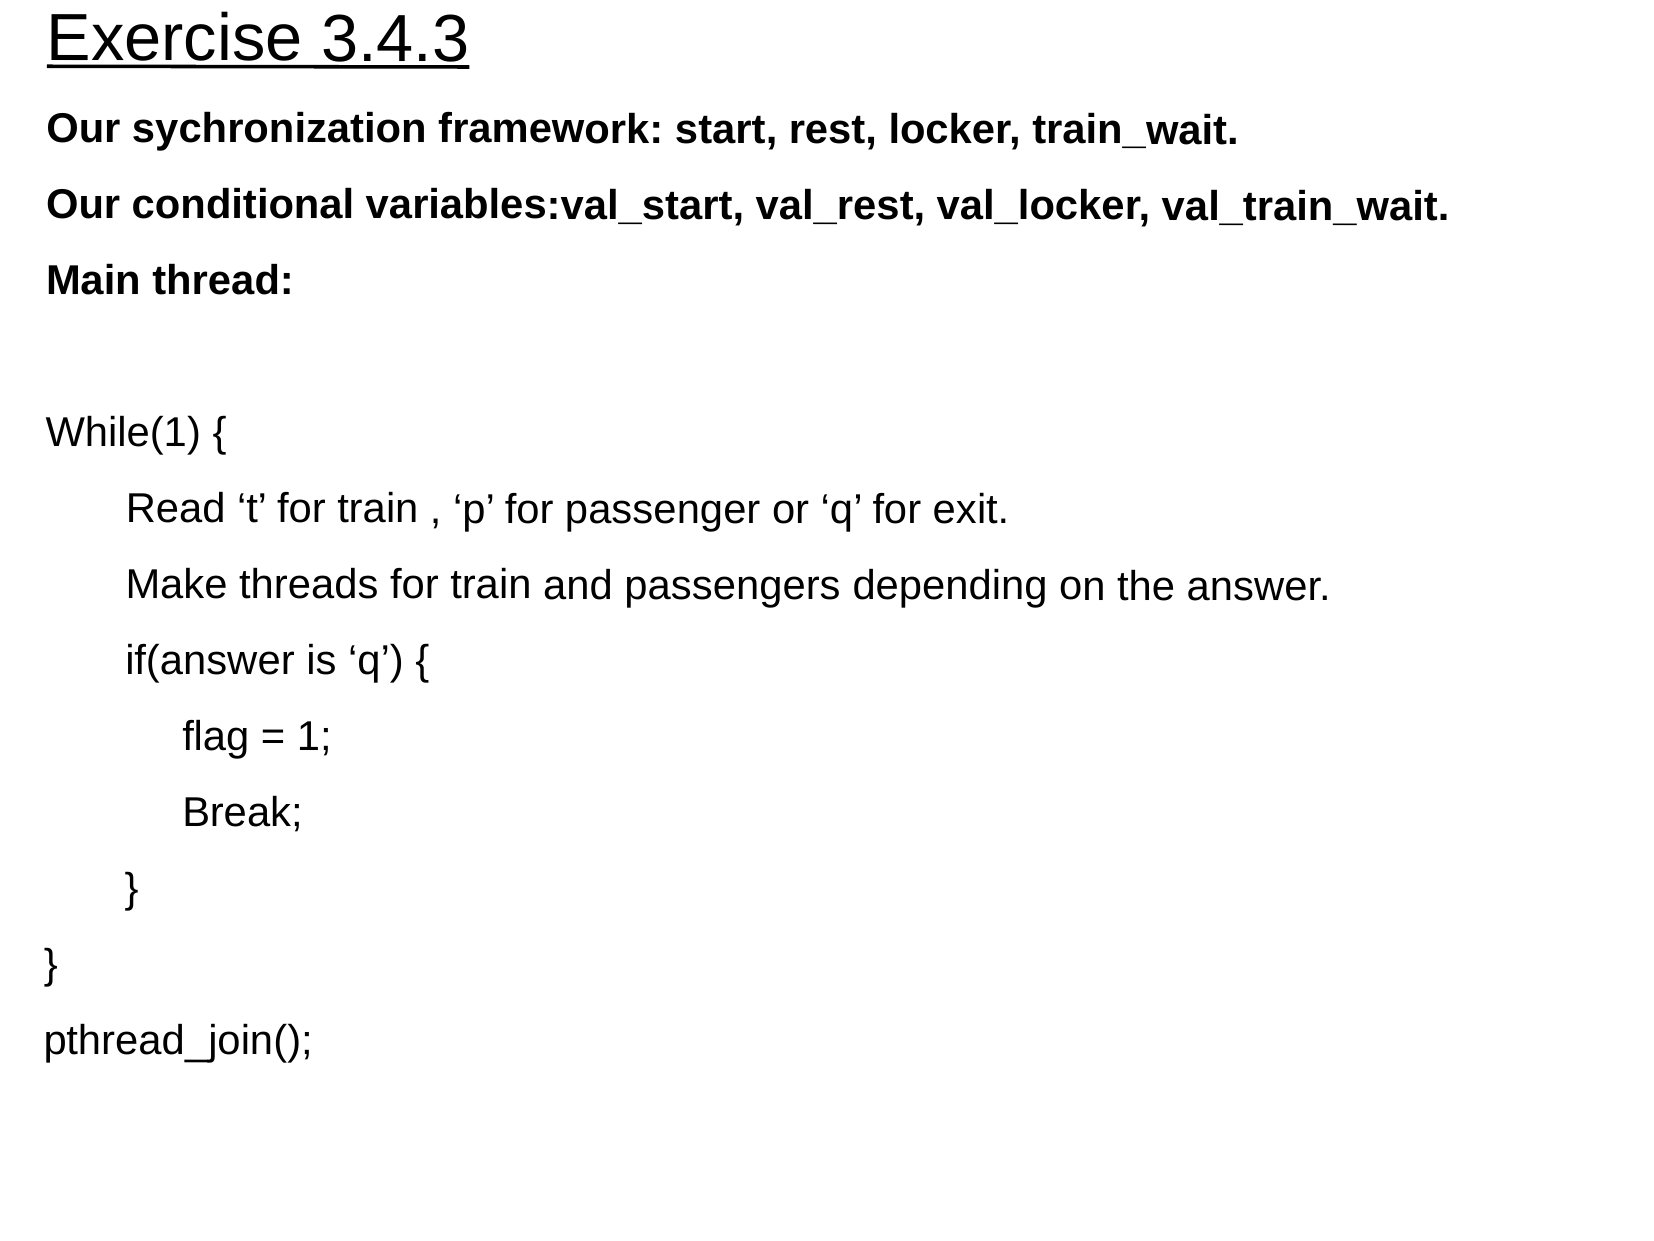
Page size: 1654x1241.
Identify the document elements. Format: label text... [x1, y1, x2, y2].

list Exercise 3.4.3 Our sychronization framework: start, rest, locker, train_wait. Our conditional variables:val_start, val_rest, val_locker, val_train_wait. Main thread: While(1) { Read ‘t’ for train , ‘p’ for passenger or ‘q’ for exit. Make threads for train and passengers depending on the answer. if(answer is ‘q’) { flag = 1; Break; } } pthread_join(); [43, 0, 1654, 1241]
